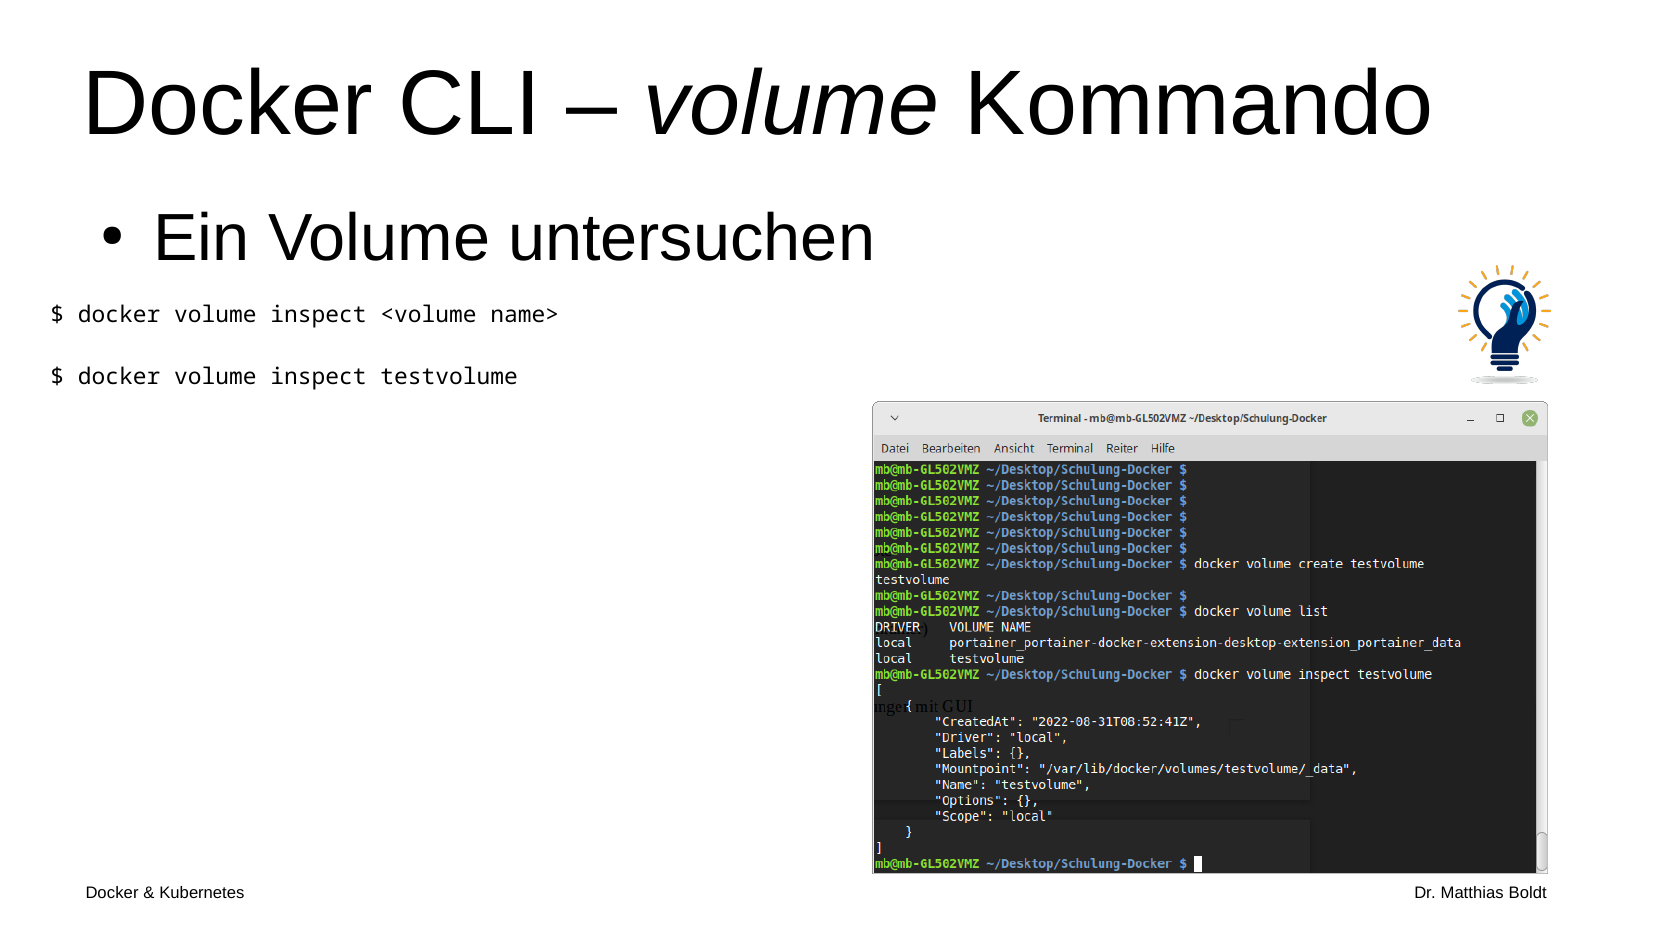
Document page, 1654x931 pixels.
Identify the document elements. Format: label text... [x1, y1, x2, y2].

title Docker CLI – volume Kommando [82, 25, 1571, 181]
text_box $ docker volume inspect <volume name> $ docker volume inspect testvolume [35, 290, 1347, 390]
list Ein Volume untersuchen [82, 199, 1382, 308]
picture [1458, 265, 1551, 384]
text_box Docker & Kubernetes Dr. Matthias Boldt [70, 875, 1563, 910]
picture [872, 401, 1548, 875]
